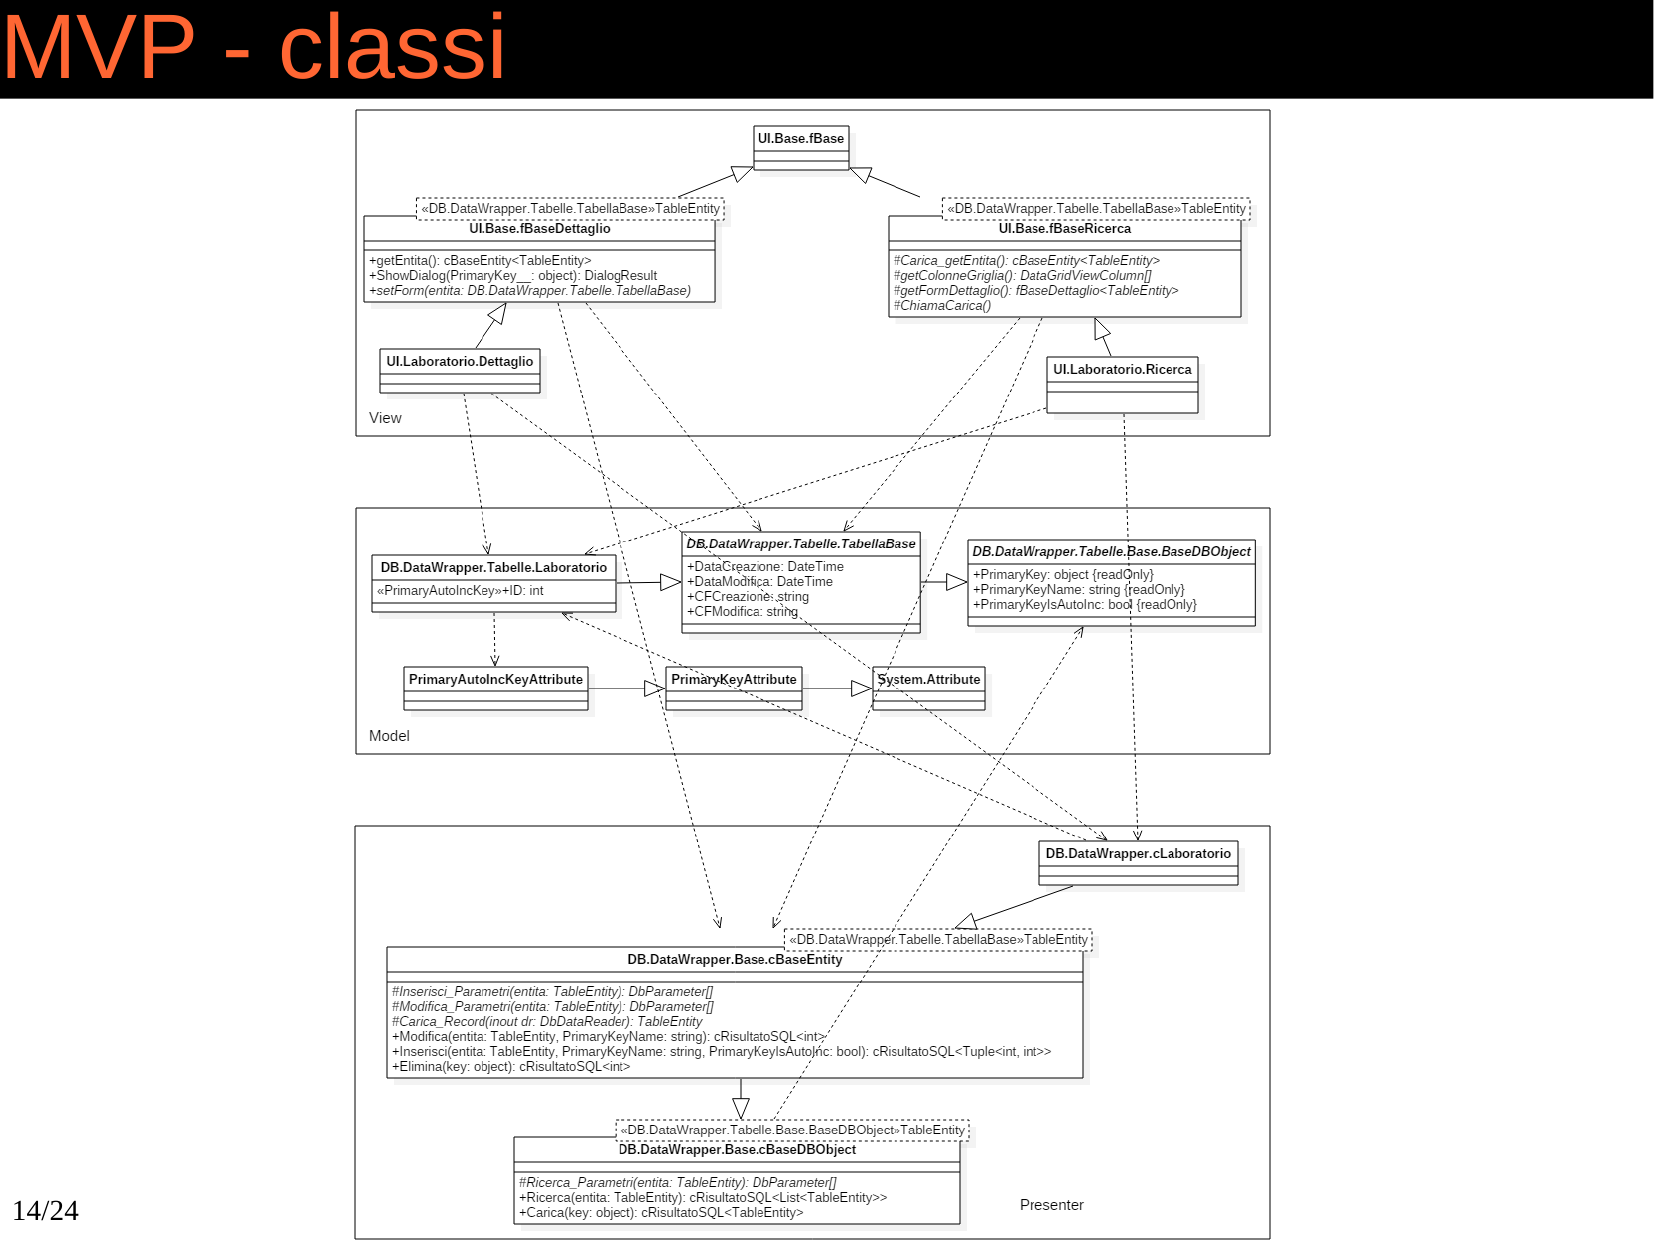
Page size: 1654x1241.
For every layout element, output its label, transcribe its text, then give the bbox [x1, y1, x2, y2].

title MVP - classi [0, 0, 1654, 99]
picture [345, 100, 1309, 1241]
